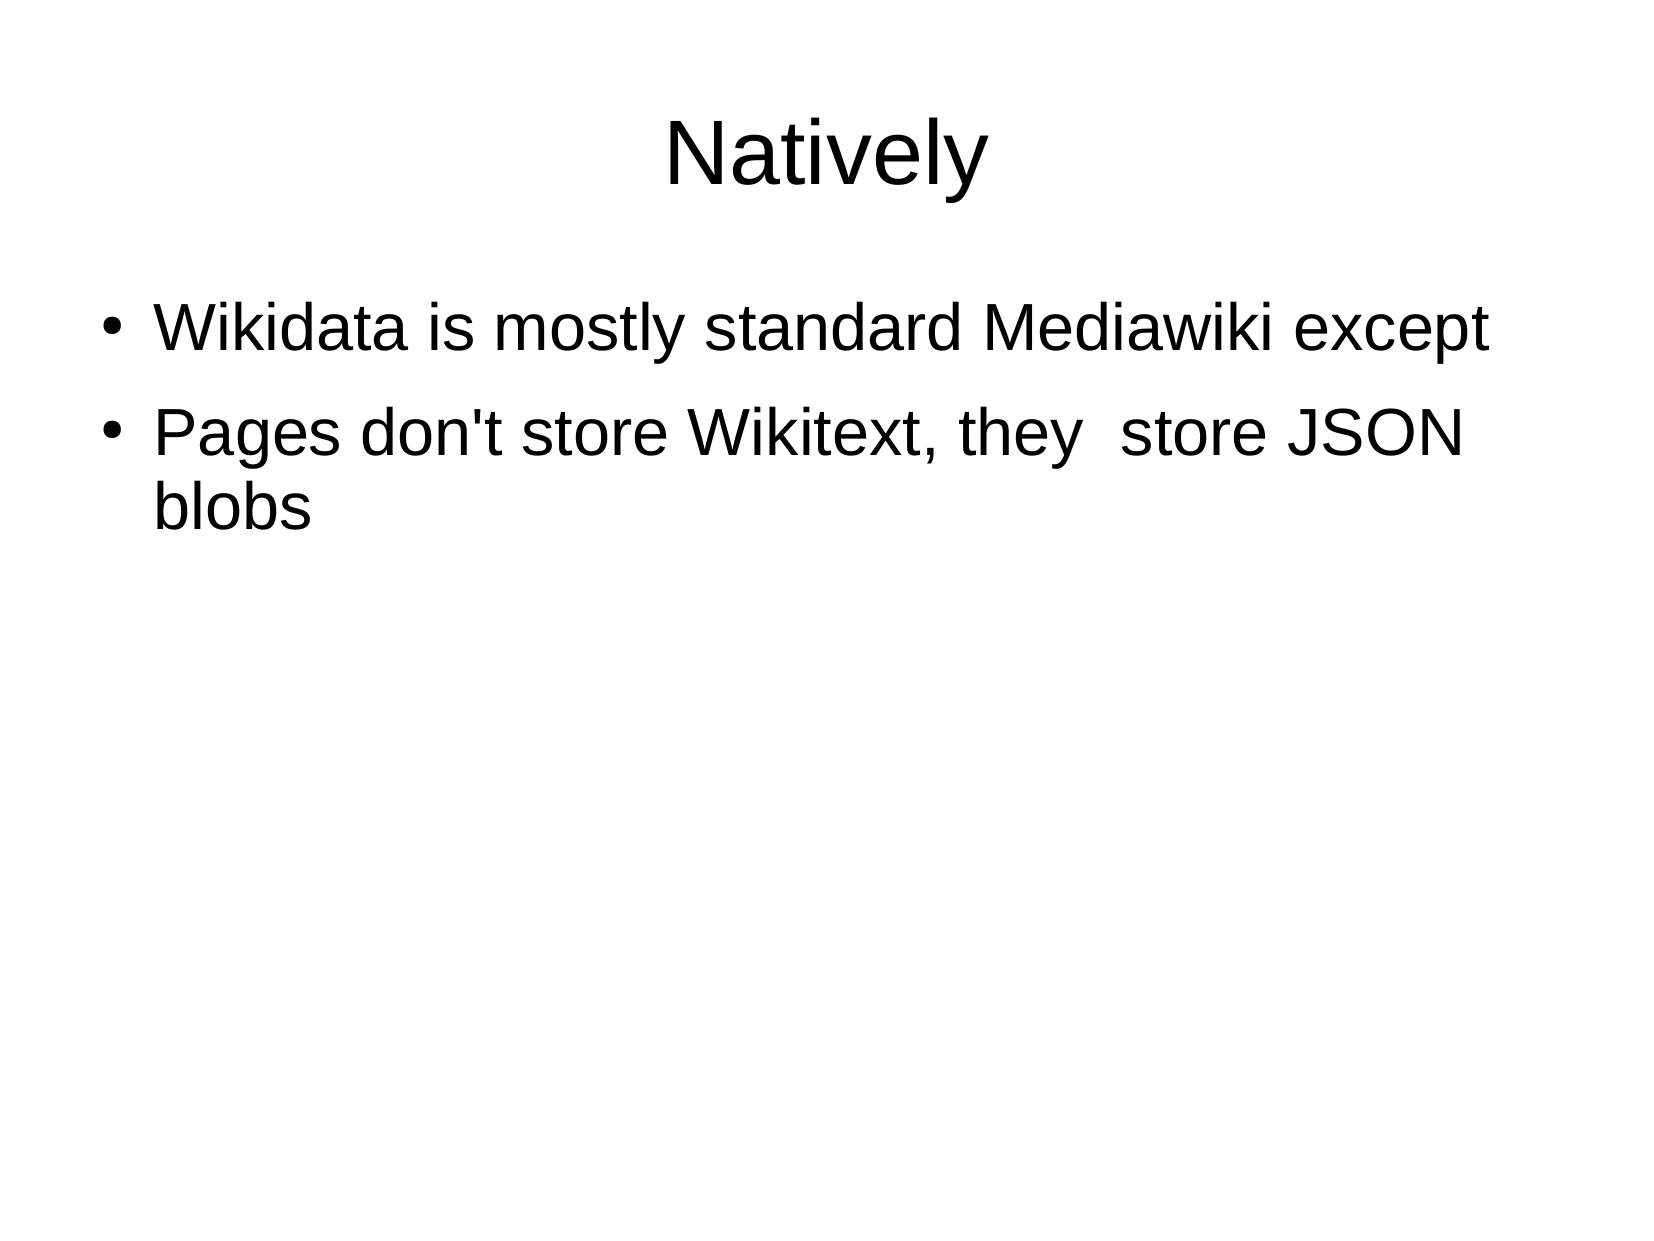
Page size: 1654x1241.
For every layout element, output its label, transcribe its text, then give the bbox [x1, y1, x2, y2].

list Wikidata is mostly standard Mediawiki except Pages don't store Wikitext, they store JSON blobs [82, 290, 1538, 1010]
title Natively [82, 49, 1571, 257]
